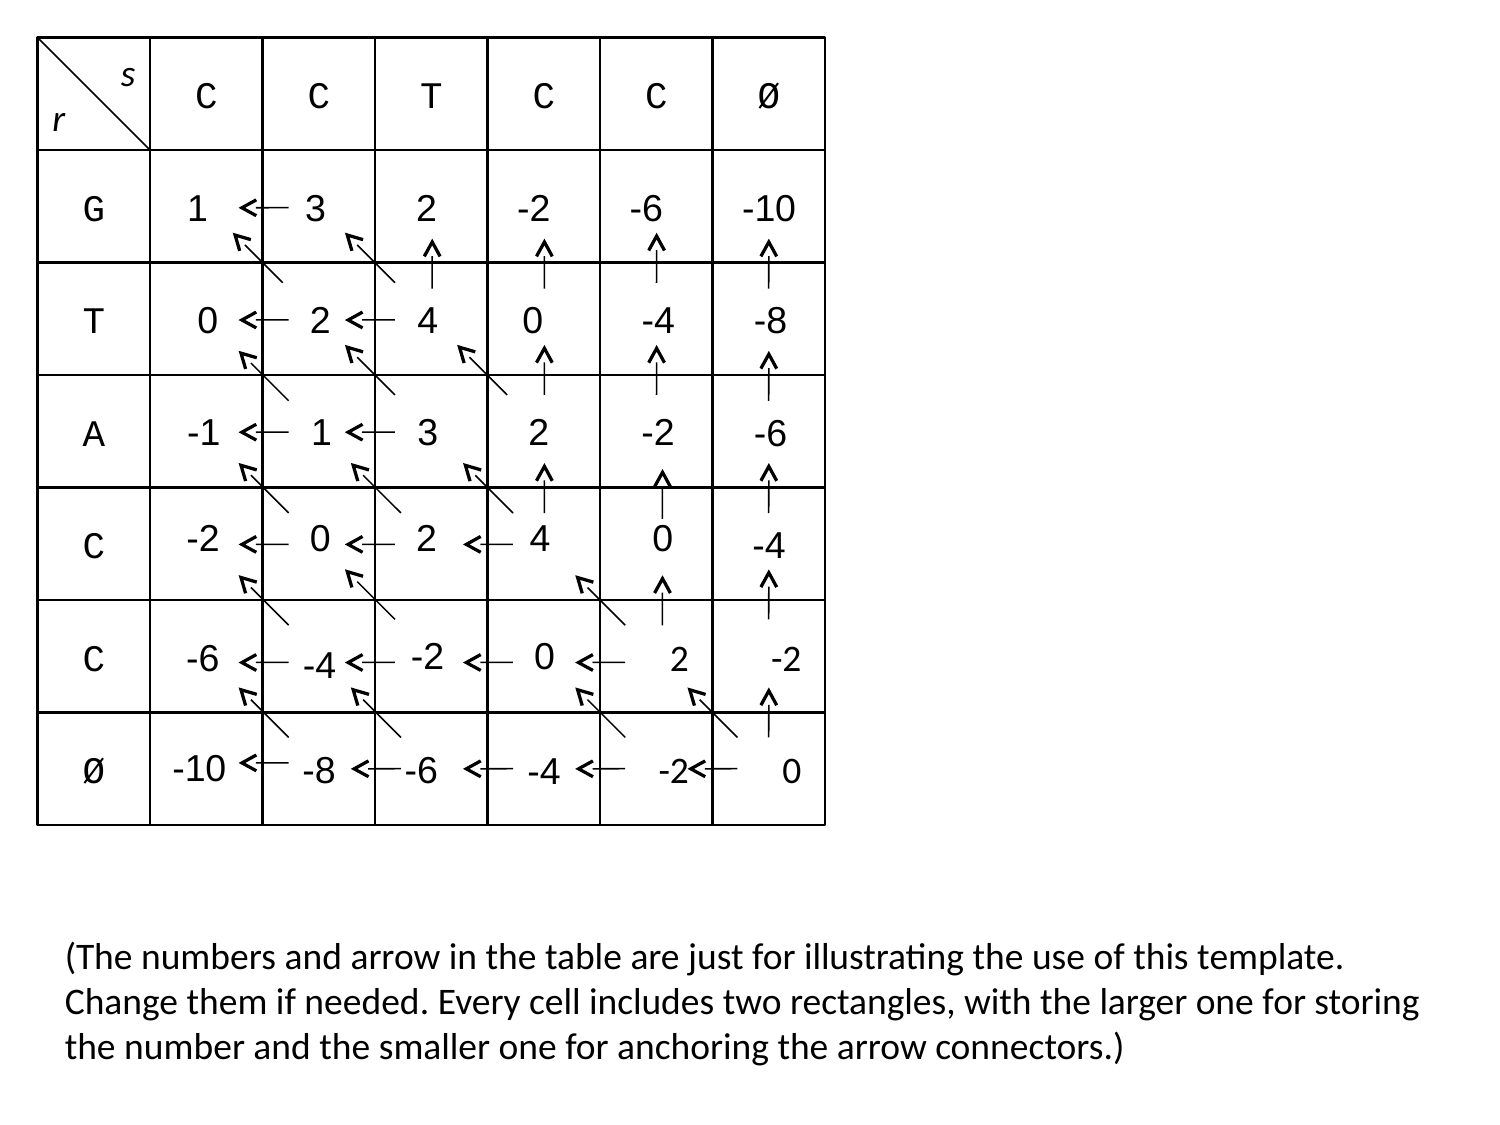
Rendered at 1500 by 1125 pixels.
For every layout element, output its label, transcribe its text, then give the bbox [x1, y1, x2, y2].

text_box -2 [502, 174, 600, 238]
text_box -2 [396, 623, 494, 687]
text_box 0 [626, 505, 725, 569]
text_box -6 [171, 625, 244, 688]
text_box Ø [712, 37, 825, 149]
text_box 1 [172, 174, 270, 238]
text_box T [375, 37, 487, 149]
text_box -2 [171, 505, 270, 569]
text_box 0 [712, 712, 825, 825]
text_box 0 [172, 287, 270, 350]
text_box C [37, 600, 149, 712]
text_box -8 [739, 287, 812, 350]
text_box -2 [626, 399, 724, 462]
text_box C [600, 37, 712, 149]
text_box -10 [247, 758, 256, 768]
text_box 3 [402, 399, 501, 462]
text_box -2 [600, 713, 712, 825]
text_box -6 [389, 737, 463, 800]
text_box C [262, 37, 375, 149]
text_box -10 [157, 735, 256, 799]
text_box 4 [514, 505, 613, 569]
text_box -2 [713, 600, 825, 712]
text_box Ø [37, 712, 149, 825]
text_box 2 [284, 287, 383, 350]
text_box C [150, 37, 262, 149]
text_box 2 [390, 505, 489, 569]
text_box -4 [353, 658, 361, 667]
text_box -4 [512, 738, 586, 801]
text_box -10 [727, 174, 825, 238]
text_box -4 [626, 287, 725, 350]
text_box 2 [600, 600, 713, 713]
text_box s r [40, 37, 150, 147]
text_box -8 [287, 737, 361, 800]
text_box -6 [739, 399, 812, 463]
text_box 4 [402, 287, 501, 350]
text_box T [37, 262, 149, 375]
text_box -4 [288, 632, 361, 695]
text_box C [487, 37, 600, 149]
text_box 3 [290, 174, 388, 238]
text_box C [37, 487, 149, 600]
text_box G [37, 149, 149, 262]
text_box 0 [508, 623, 607, 687]
text_box 2 [390, 174, 489, 238]
text_box s r [37, 40, 146, 149]
text_box -6 [614, 174, 713, 238]
text_box -1 [172, 399, 270, 462]
text_box 0 [284, 505, 383, 569]
text_box 1 [296, 399, 394, 462]
text_box (The numbers and arrow in the table are just for illustrating the use of this template. Change them if needed. Every cell includes two rectangles, with the larger one for storing the number and the smaller one for anchoring the arrow connectors.) [50, 924, 1438, 1075]
text_box 0 [501, 287, 595, 350]
text_box A [37, 375, 149, 487]
text_box -4 [737, 512, 811, 575]
text_box 2 [502, 399, 601, 462]
